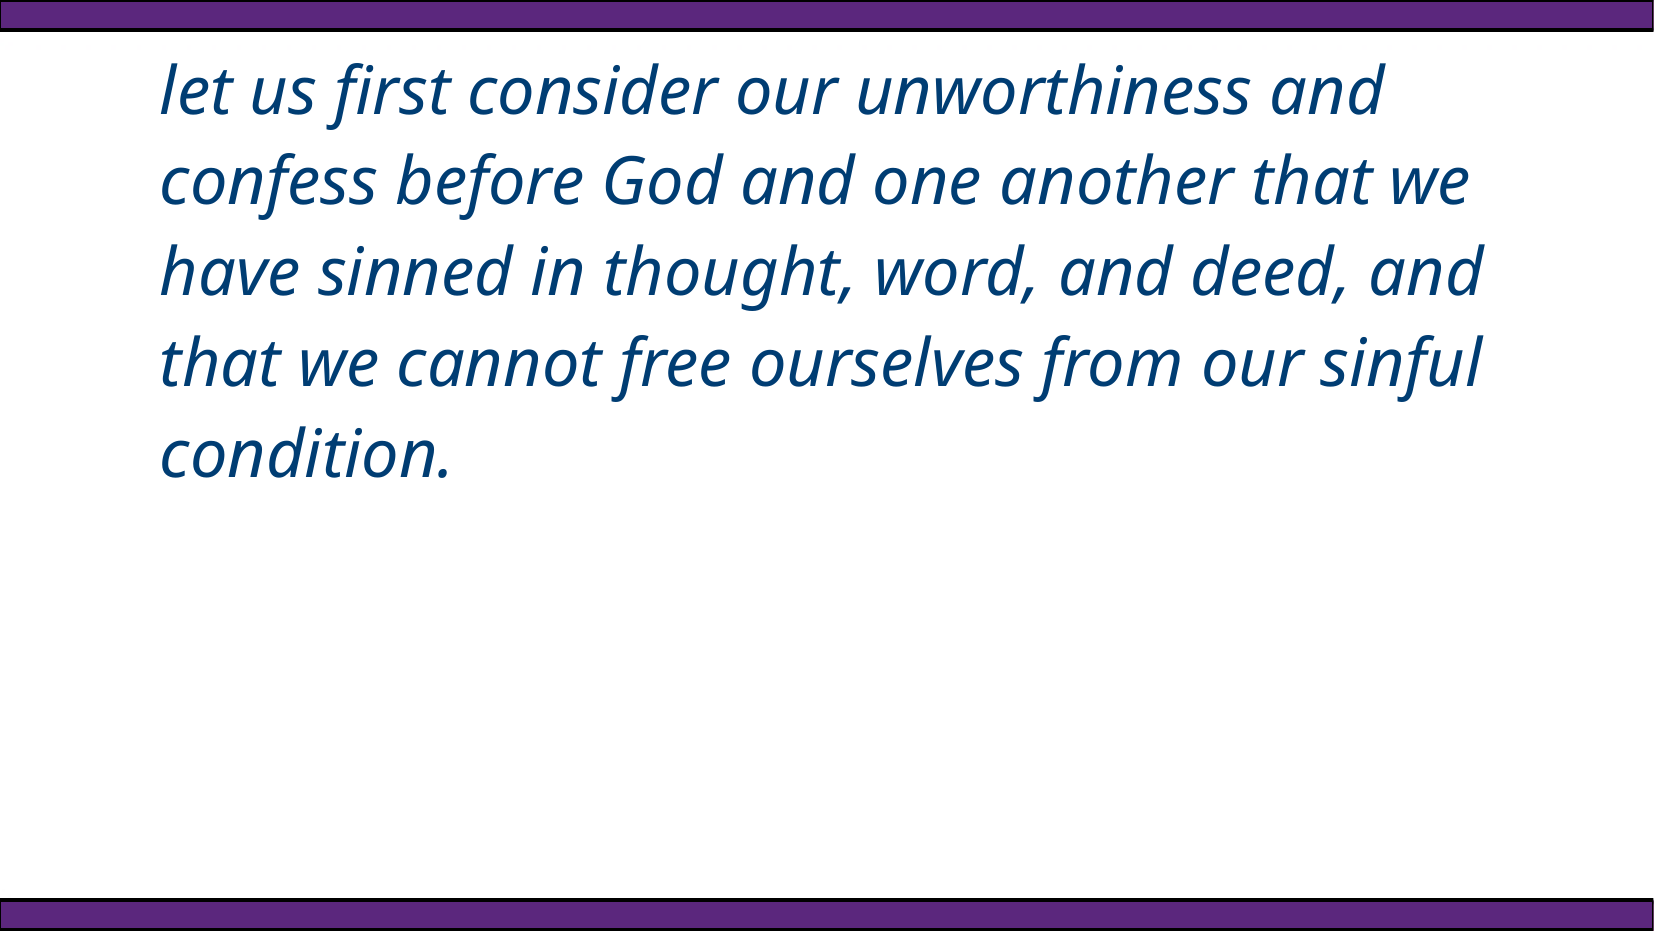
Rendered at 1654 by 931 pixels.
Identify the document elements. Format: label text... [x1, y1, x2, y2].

text_box [0, 0, 1654, 31]
picture [0, 31, 1654, 900]
text_box let us first consider our unworthiness and confess before God and one another that we have sinned in thought, word, and deed, and that we cannot free ourselves from our sinful condition. [76, 35, 1592, 495]
text_box [0, 900, 1654, 931]
